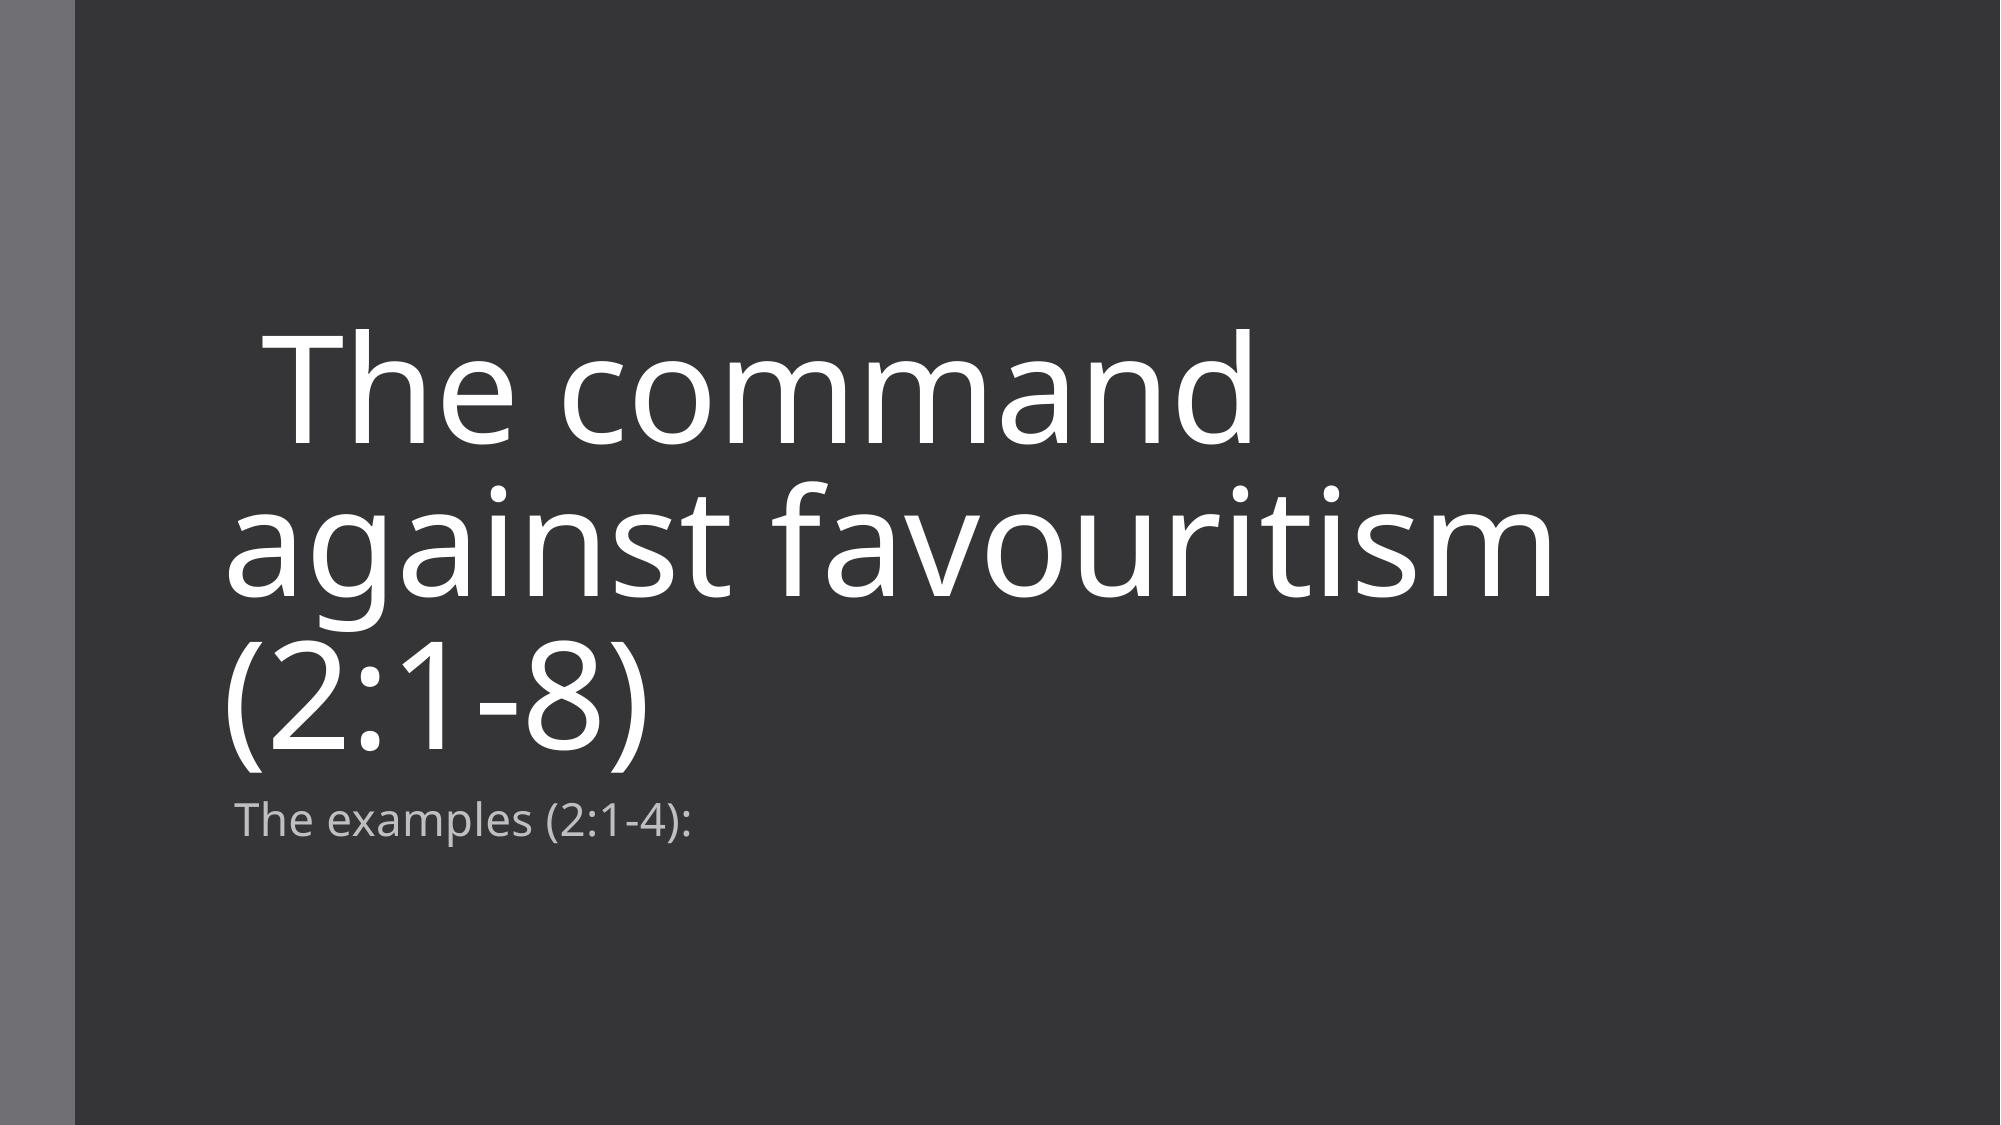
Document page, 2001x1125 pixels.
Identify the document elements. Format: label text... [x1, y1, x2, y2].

title The command against favouritism (2:1-8) [206, 124, 1752, 787]
subtitle The examples (2:1-4): [206, 787, 1752, 1066]
